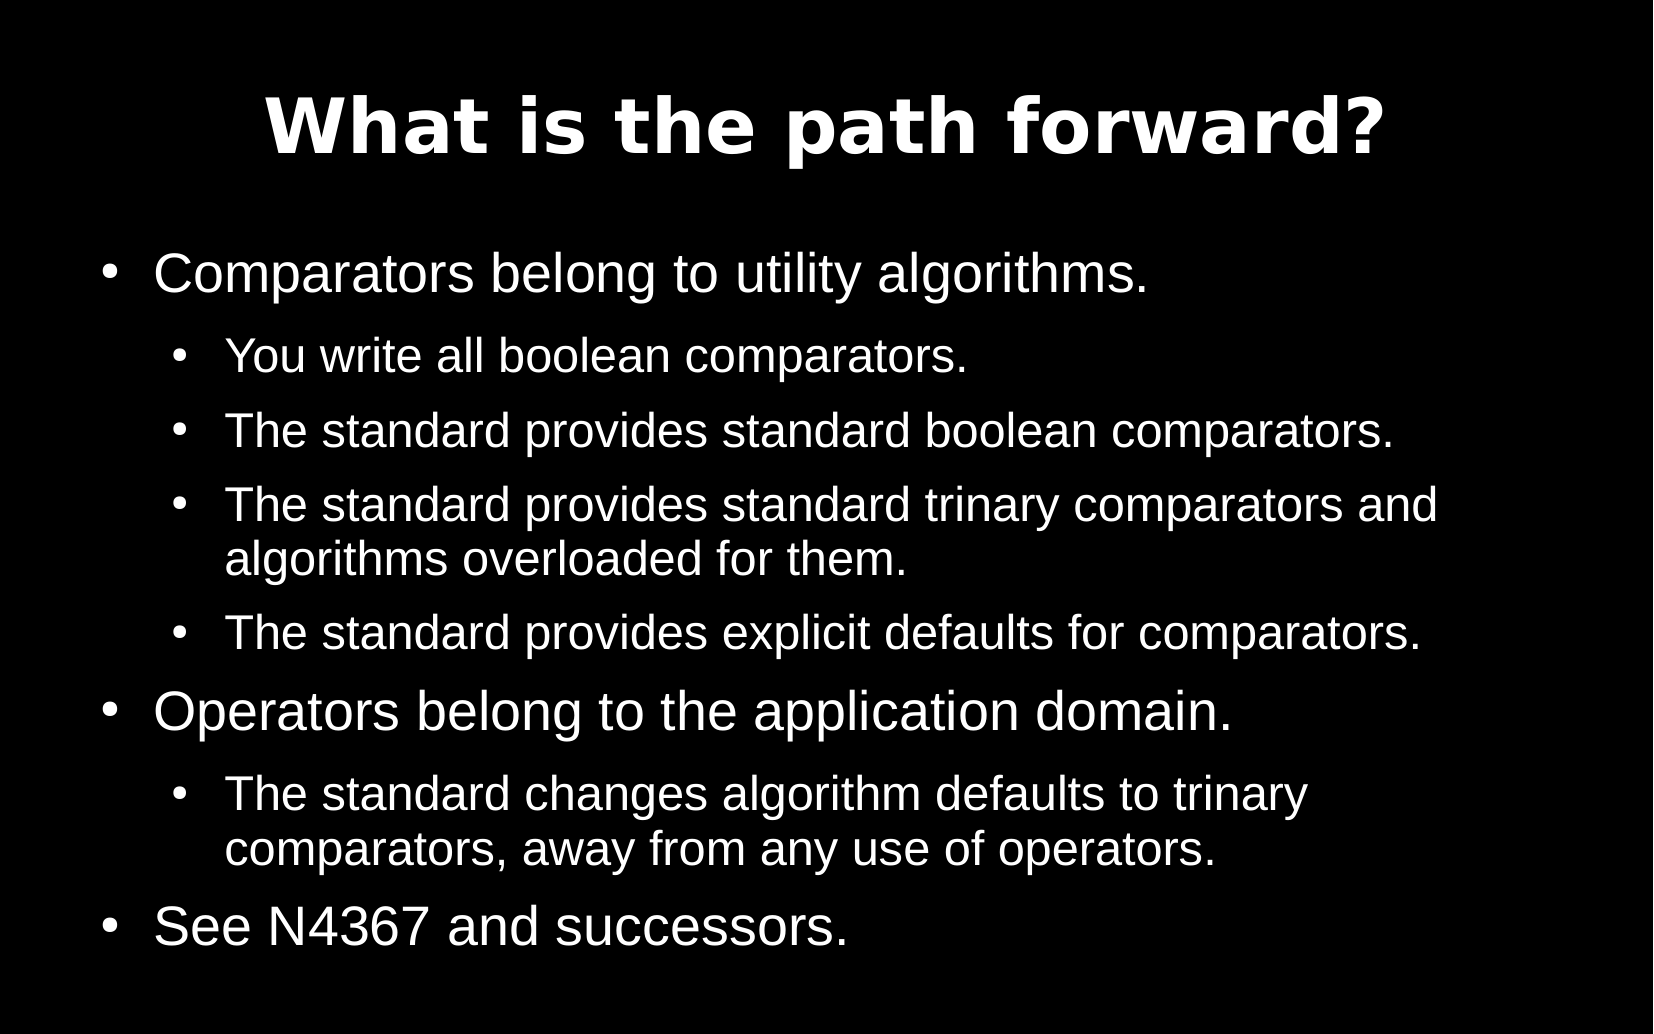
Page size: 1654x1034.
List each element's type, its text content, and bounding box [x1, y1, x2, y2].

title What is the path forward? [82, 41, 1571, 214]
list Comparators belong to utility algorithms. You write all boolean comparators. The standard provides standard boolean comparators. The standard provides standard trinary comparators and algorithms overloaded for them. The standard provides explicit defaults for comparators. Operators belong to the application domain. The standard changes algorithm defaults to trinary comparators, away from any use of operators. See N4367 and successors. [82, 241, 1571, 1025]
